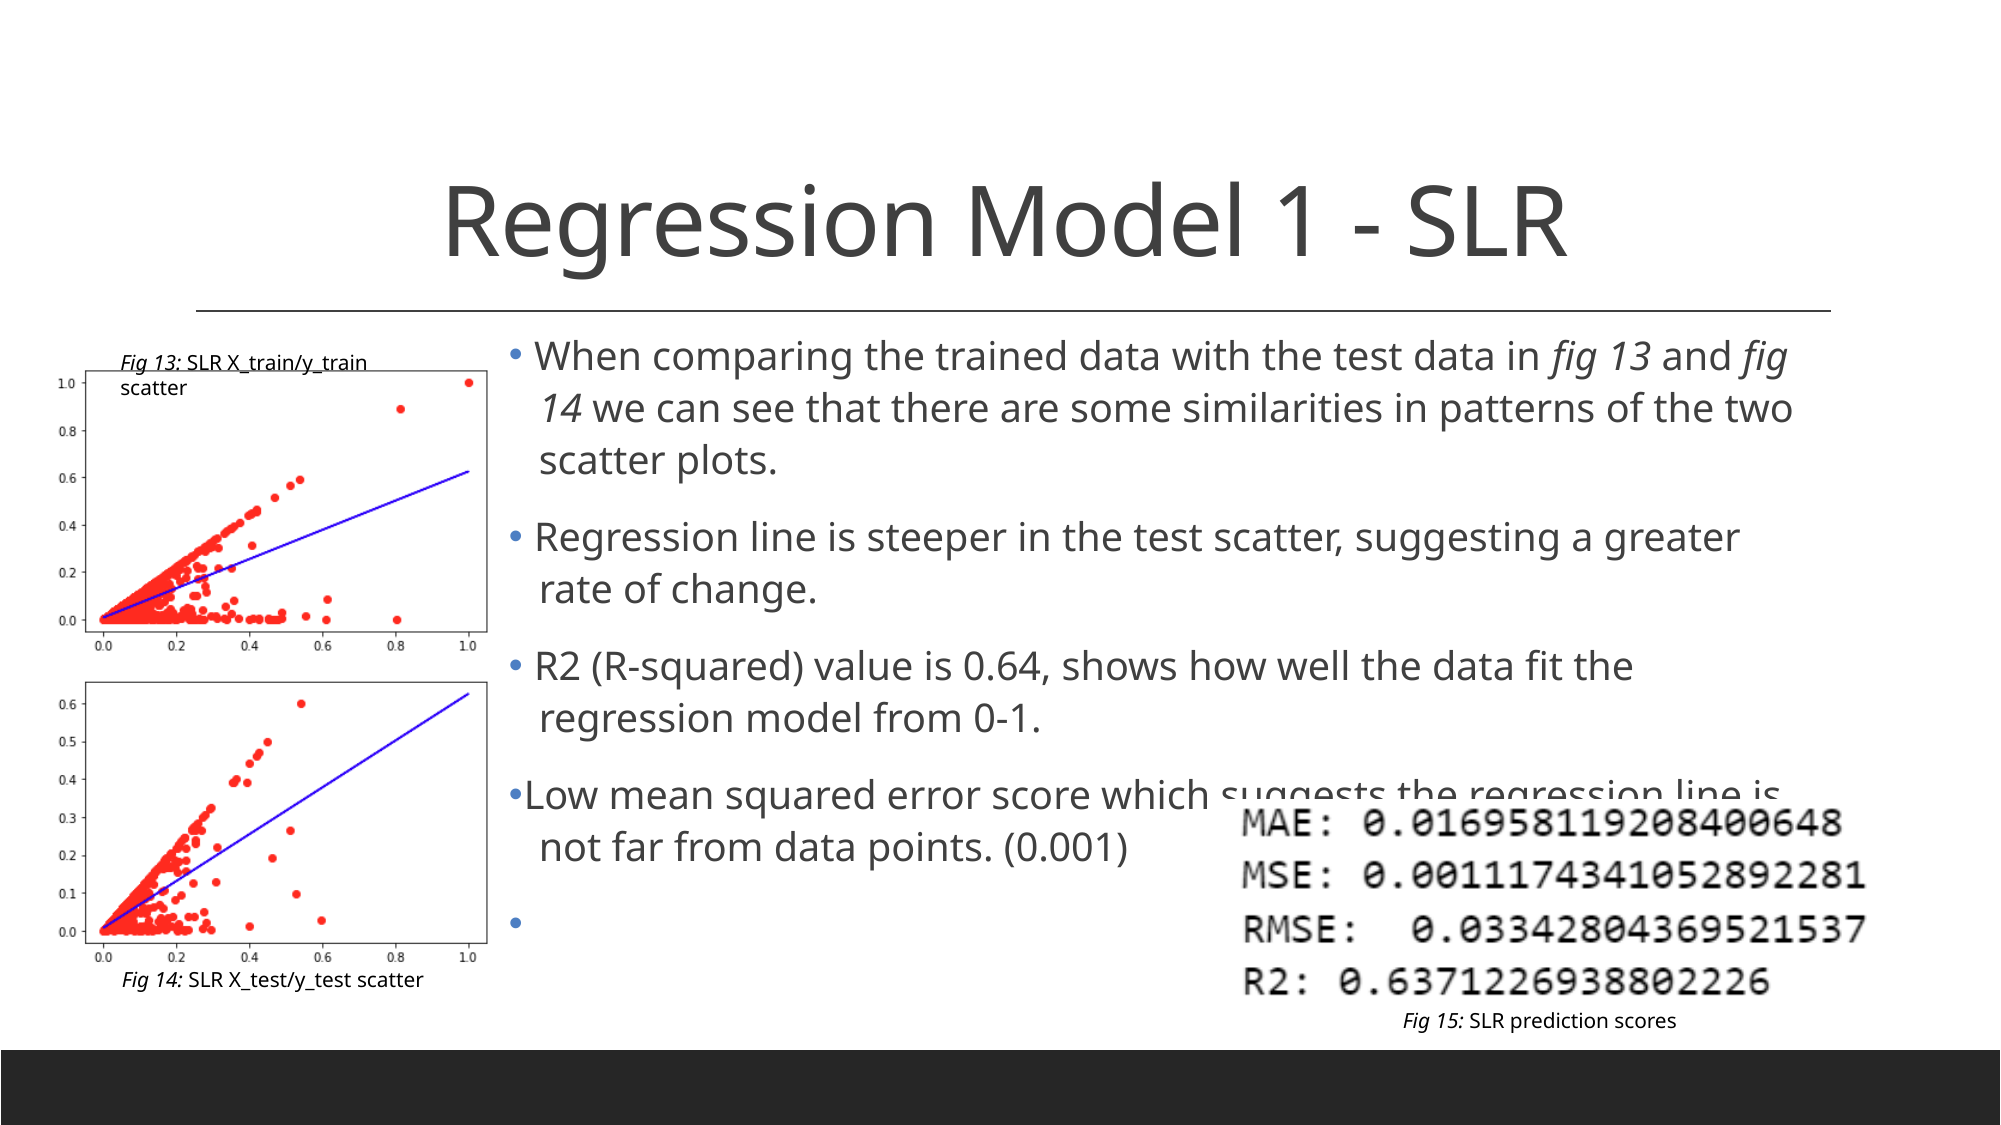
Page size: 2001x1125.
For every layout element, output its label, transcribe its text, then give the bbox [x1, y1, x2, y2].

text_box Fig 14: SLR X_test/y_test scatter [106, 959, 446, 1000]
text_box Fig 13: SLR X_train/y_train scatter [105, 342, 444, 383]
picture [42, 362, 508, 980]
picture [1221, 799, 1894, 1037]
list When comparing the trained data with the test data in fig 13 and fig 14 we can see that there are some similarities in patterns of the two scatter plots. Regression line is steeper in the test scatter, suggesting a greater rate of change. R2 (R-squared) value is 0.64, shows how well the data fit the regression model from 0-1. Low mean squared error score which suggests the regression line is not far from data points. (0.001) [508, 318, 1803, 936]
title Regression Model 1 - SLR [180, 47, 1831, 286]
text_box Fig 15: SLR prediction scores [1387, 999, 1727, 1041]
